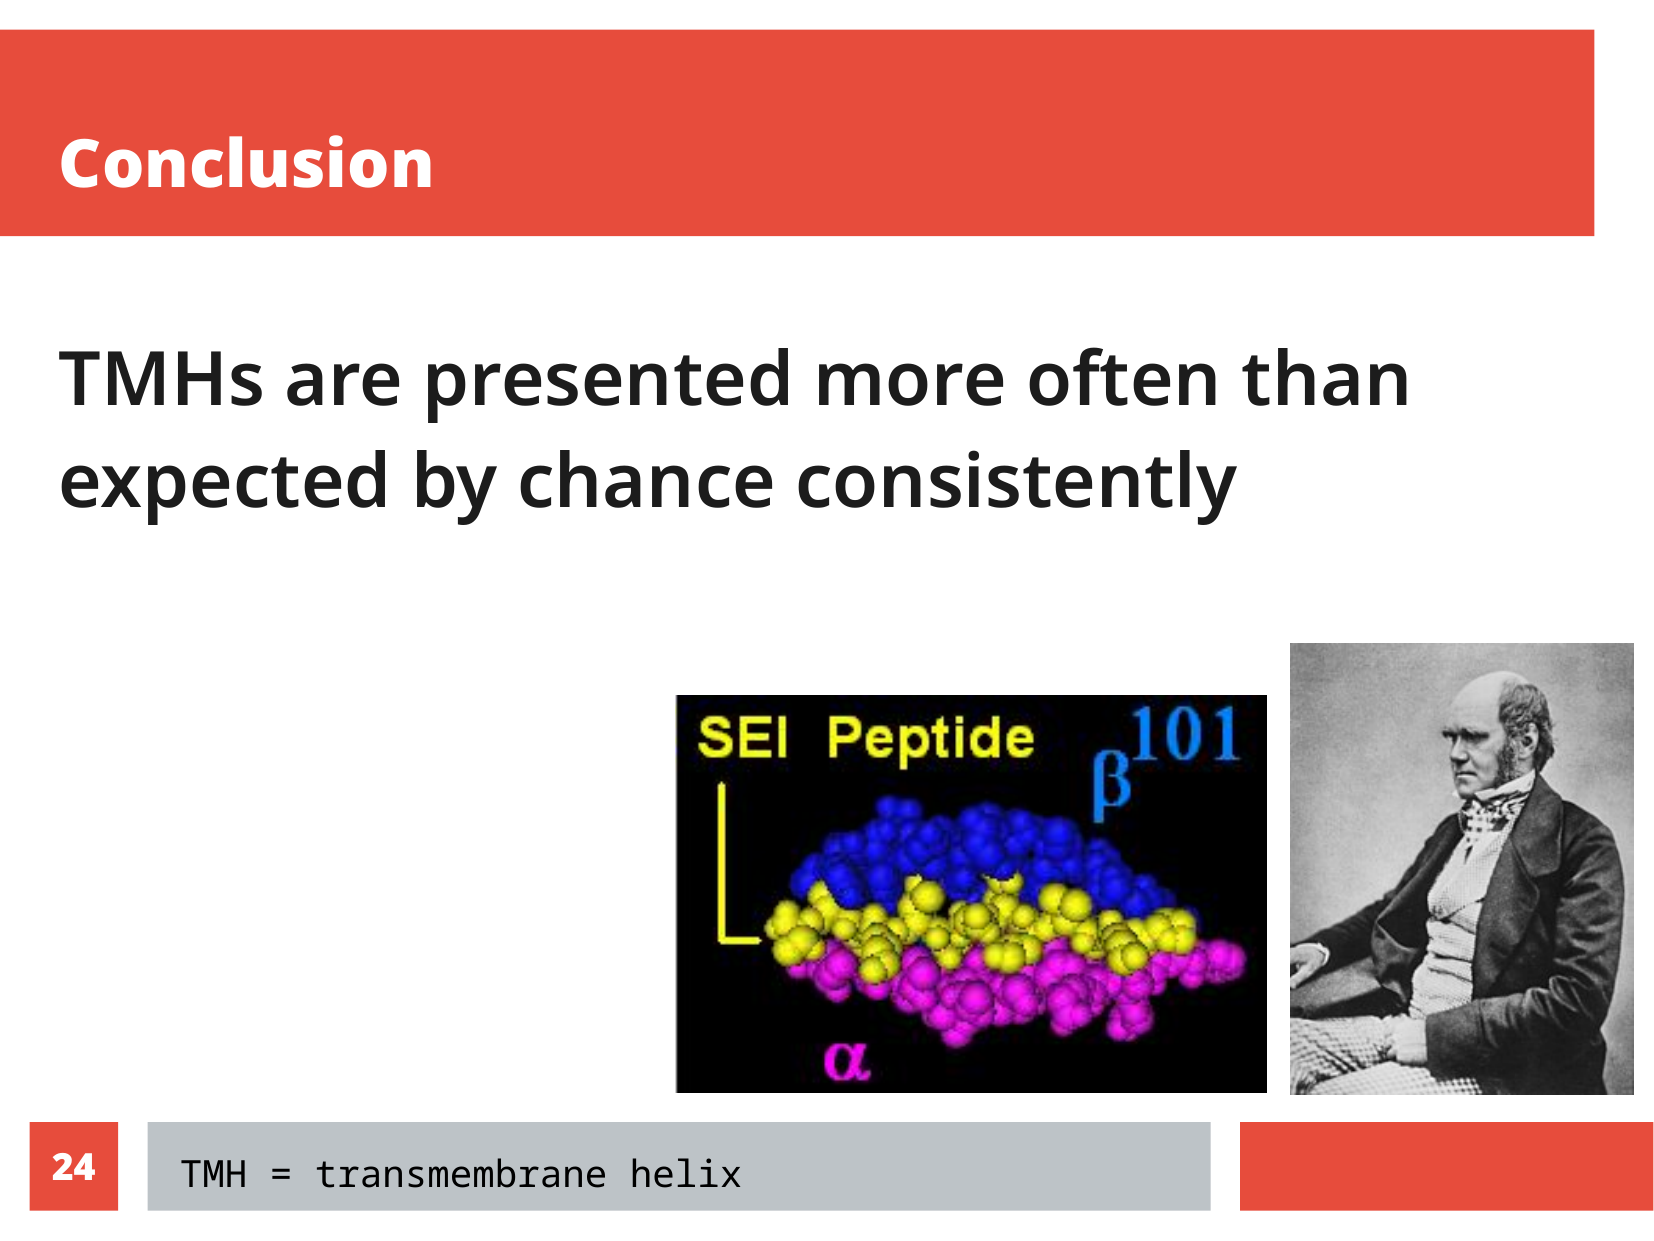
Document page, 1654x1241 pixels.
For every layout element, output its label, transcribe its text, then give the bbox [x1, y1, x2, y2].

title Conclusion [59, 59, 1595, 207]
picture [675, 695, 1267, 1093]
list TMHs are presented more often than expected by chance consistently [59, 324, 1565, 1093]
text_box TMH = transmembrane helix [165, 1140, 738, 1199]
picture [1290, 643, 1634, 1096]
